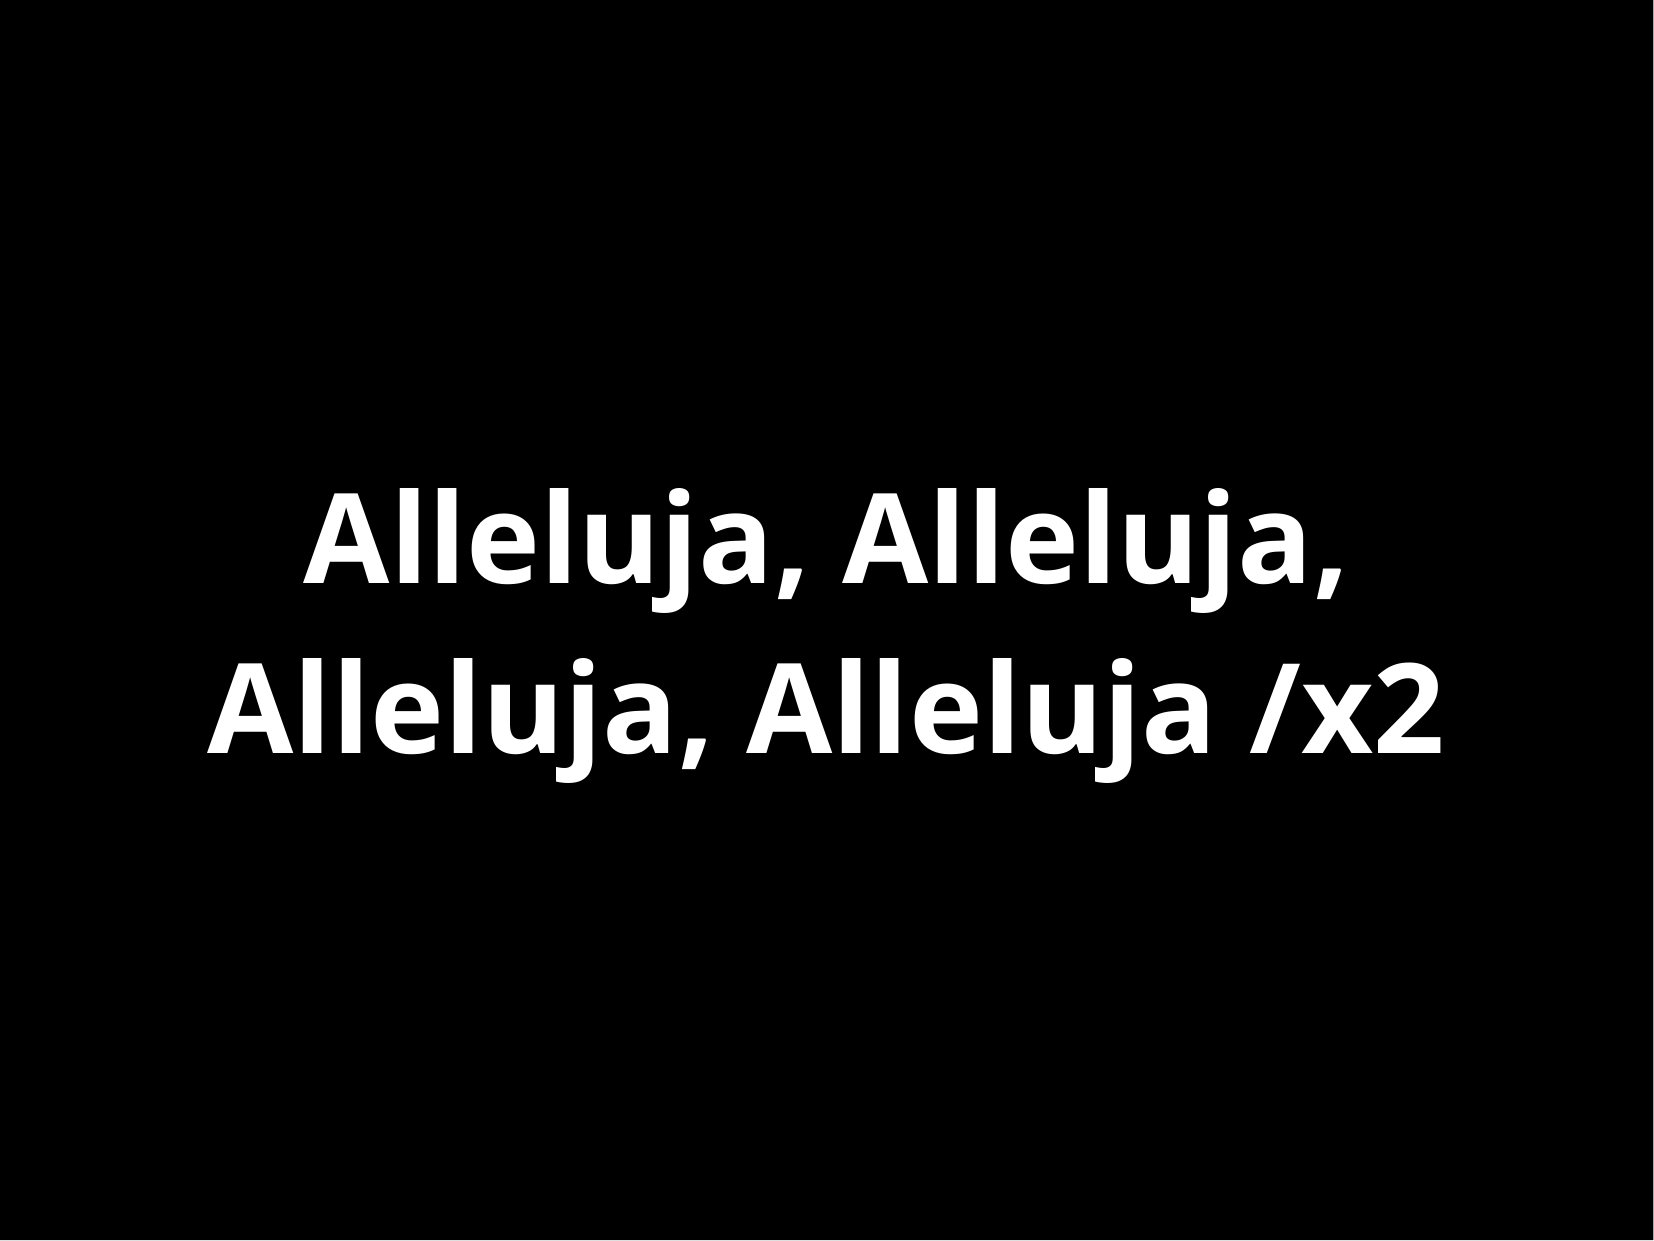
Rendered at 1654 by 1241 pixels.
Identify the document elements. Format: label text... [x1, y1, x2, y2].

title Alleluja, Alleluja, Alleluja, Alleluja /x2 [0, 0, 1654, 1241]
